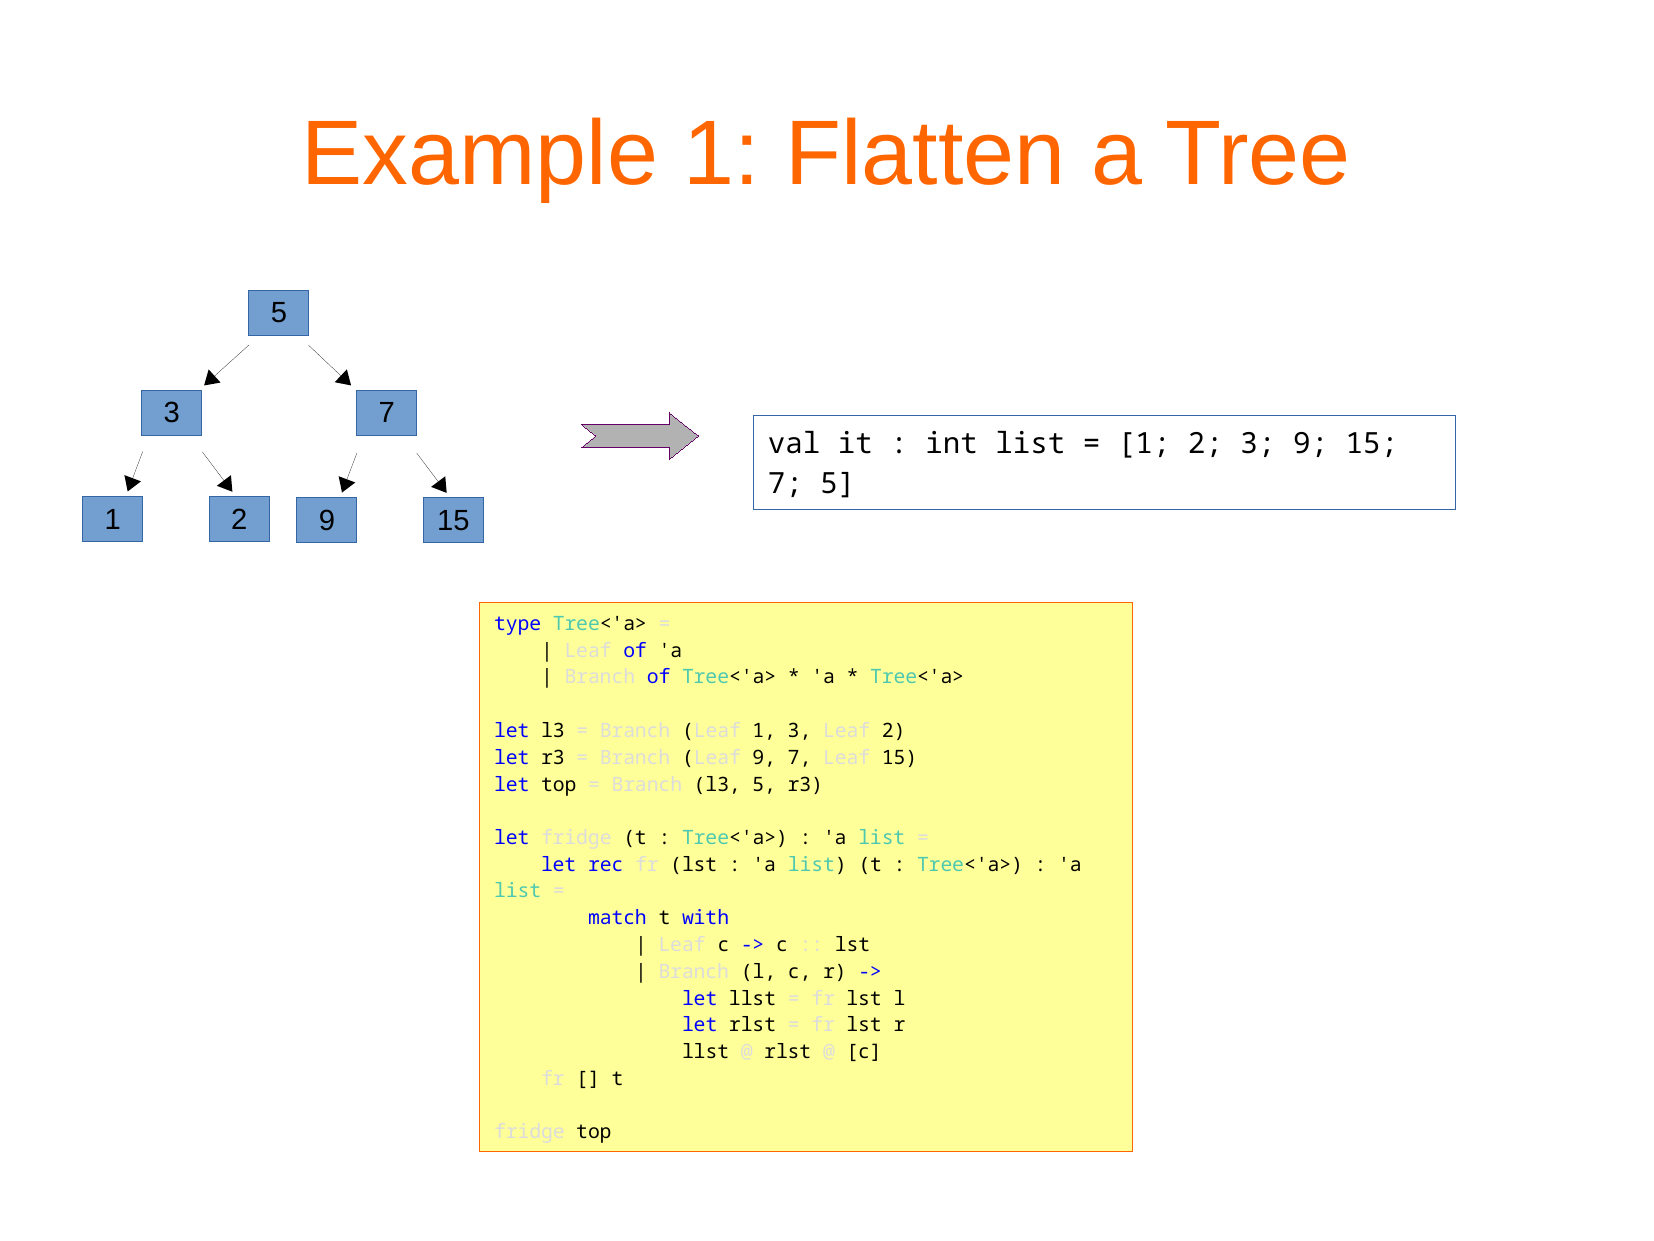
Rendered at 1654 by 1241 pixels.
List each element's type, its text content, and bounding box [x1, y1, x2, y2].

text_box 9 [296, 497, 357, 543]
text_box 2 [209, 496, 270, 542]
text_box 3 [141, 390, 202, 436]
text_box 15 [423, 497, 484, 543]
text_box 1 [82, 496, 143, 542]
text_box 5 [248, 290, 309, 336]
text_box [581, 412, 699, 460]
title Example 1: Flatten a Tree [82, 49, 1571, 257]
text_box val it : int list = [1; 2; 3; 9; 15; 7; 5] [753, 415, 1456, 469]
text_box type Tree<'a> = | Leaf of 'a | Branch of Tree<'a> * 'a * Tree<'a> let l3 = Branch (Leaf 1, 3, Leaf 2) let r3 = Branch (Leaf 9, 7, Leaf 15) let top = Branch (l3, 5, r3) let fridge (t : Tree<'a>) : 'a list = let rec fr (lst : 'a list) (t : Tree<'a>) : 'a list = match t with | Leaf c -> c :: lst | Branch (l, c, r) -> let llst = fr lst l let rlst = fr lst r llst @ rlst @ [c] fr [] t fridge top [479, 602, 1133, 1060]
text_box 7 [356, 390, 417, 436]
